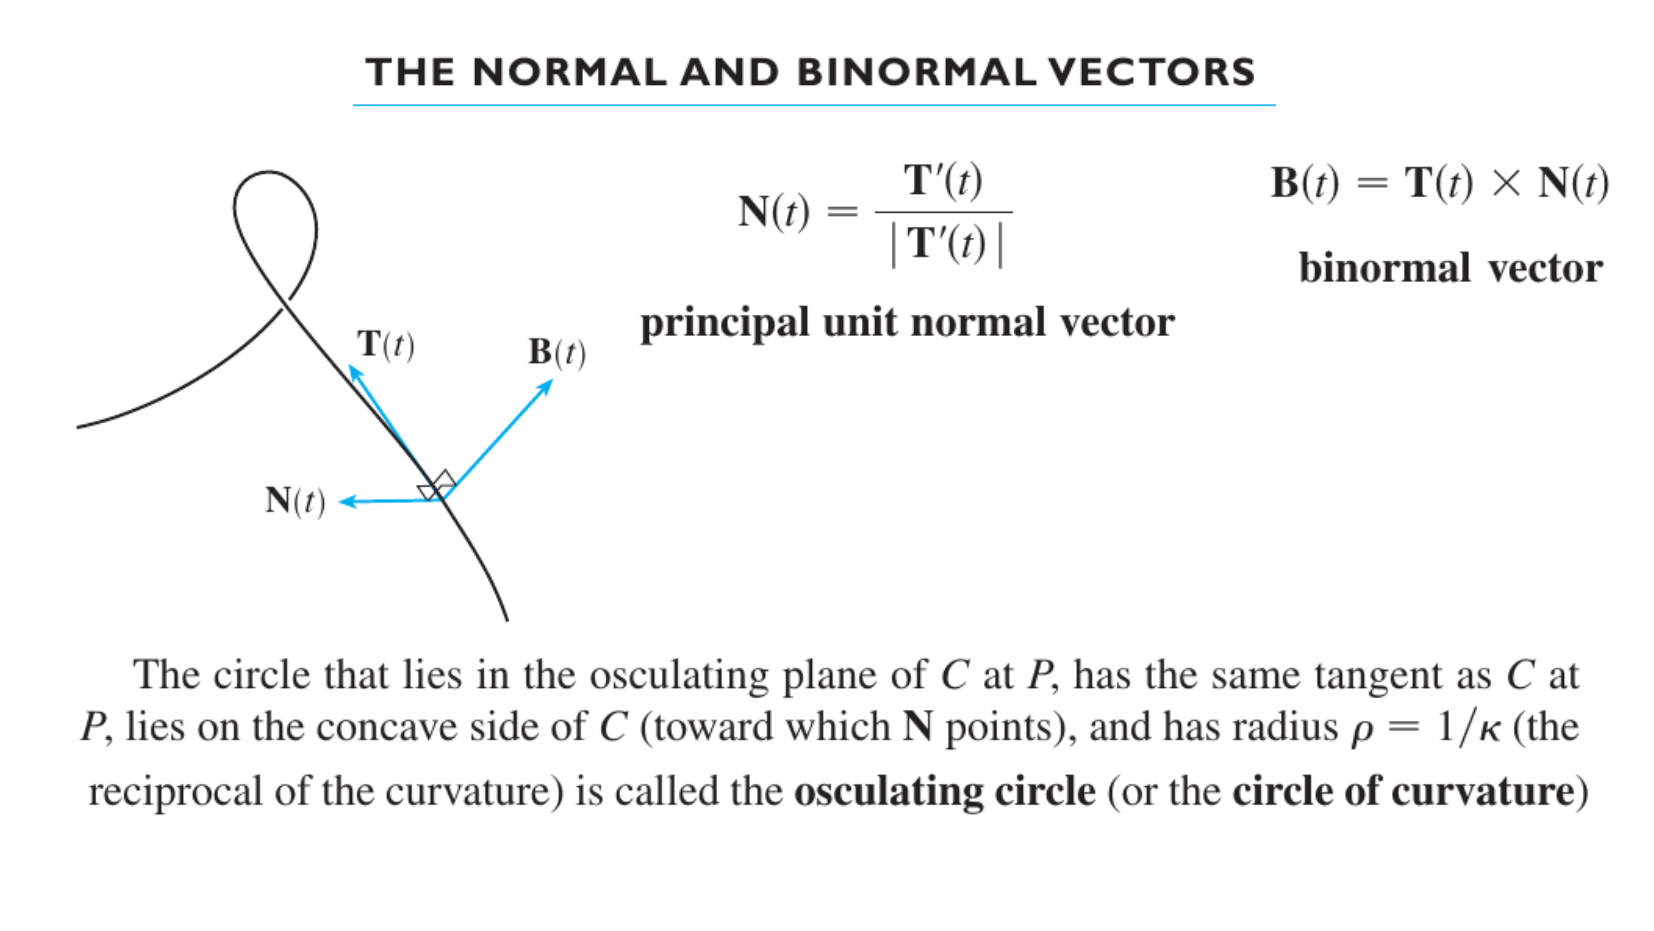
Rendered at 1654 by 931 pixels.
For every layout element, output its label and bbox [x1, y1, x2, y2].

picture [70, 651, 1599, 756]
picture [1290, 236, 1607, 293]
picture [82, 767, 1596, 821]
picture [720, 138, 1029, 284]
picture [1263, 153, 1614, 216]
picture [60, 165, 603, 642]
picture [637, 295, 1185, 347]
picture [353, 41, 1276, 119]
